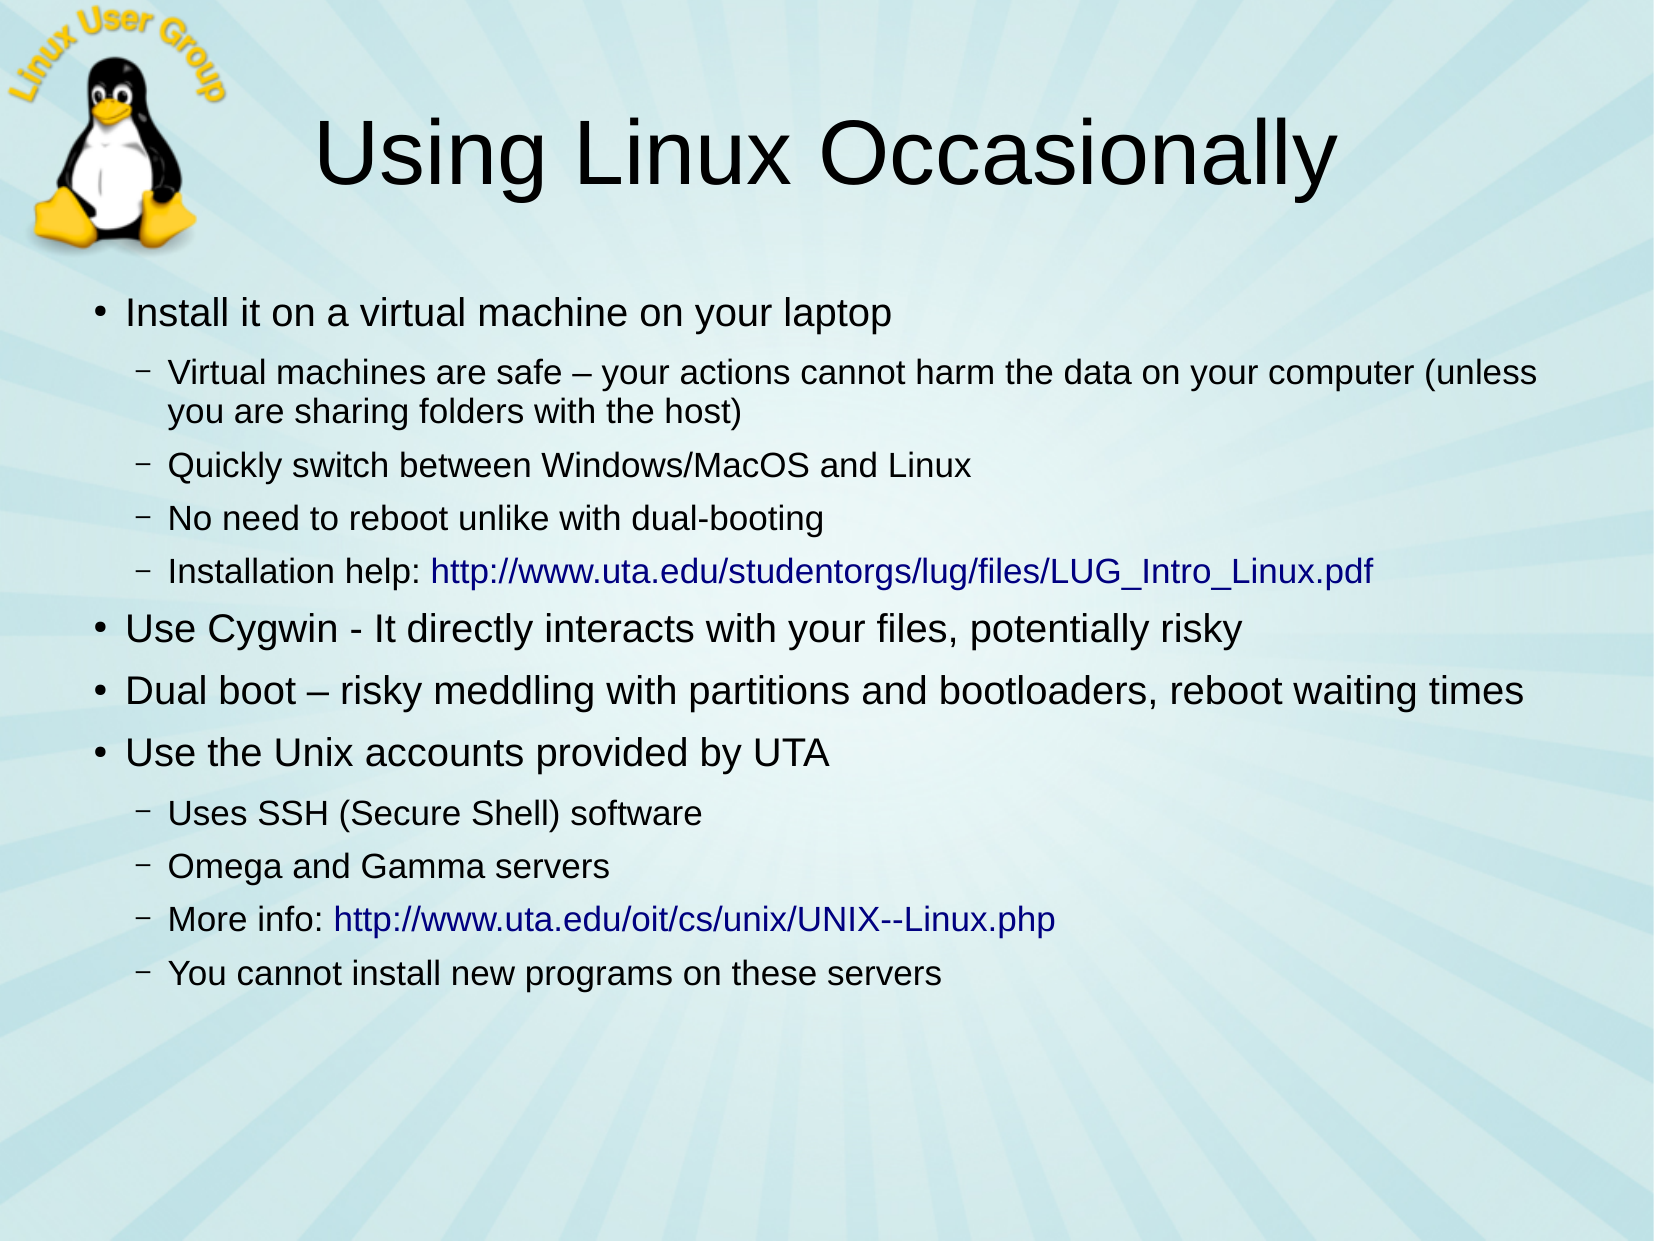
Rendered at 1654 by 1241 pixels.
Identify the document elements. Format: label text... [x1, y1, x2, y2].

list Install it on a virtual machine on your laptop Virtual machines are safe – your actions cannot harm the data on your computer (unless you are sharing folders with the host) Quickly switch between Windows/MacOS and Linux No need to reboot unlike with dual-booting Installation help: http://www.uta.edu/studentorgs/lug/files/LUG_Intro_Linux.pdf Use Cygwin - It directly interacts with your files, potentially risky Dual boot – risky meddling with partitions and bootloaders, reboot waiting times Use the Unix accounts provided by UTA Uses SSH (Secure Shell) software Omega and Gamma servers More info: http://www.uta.edu/oit/cs/unix/UNIX--Linux.php You cannot install new programs on these servers [82, 290, 1571, 1010]
title Using Linux Occasionally [82, 49, 1571, 257]
picture [0, 0, 1654, 1241]
